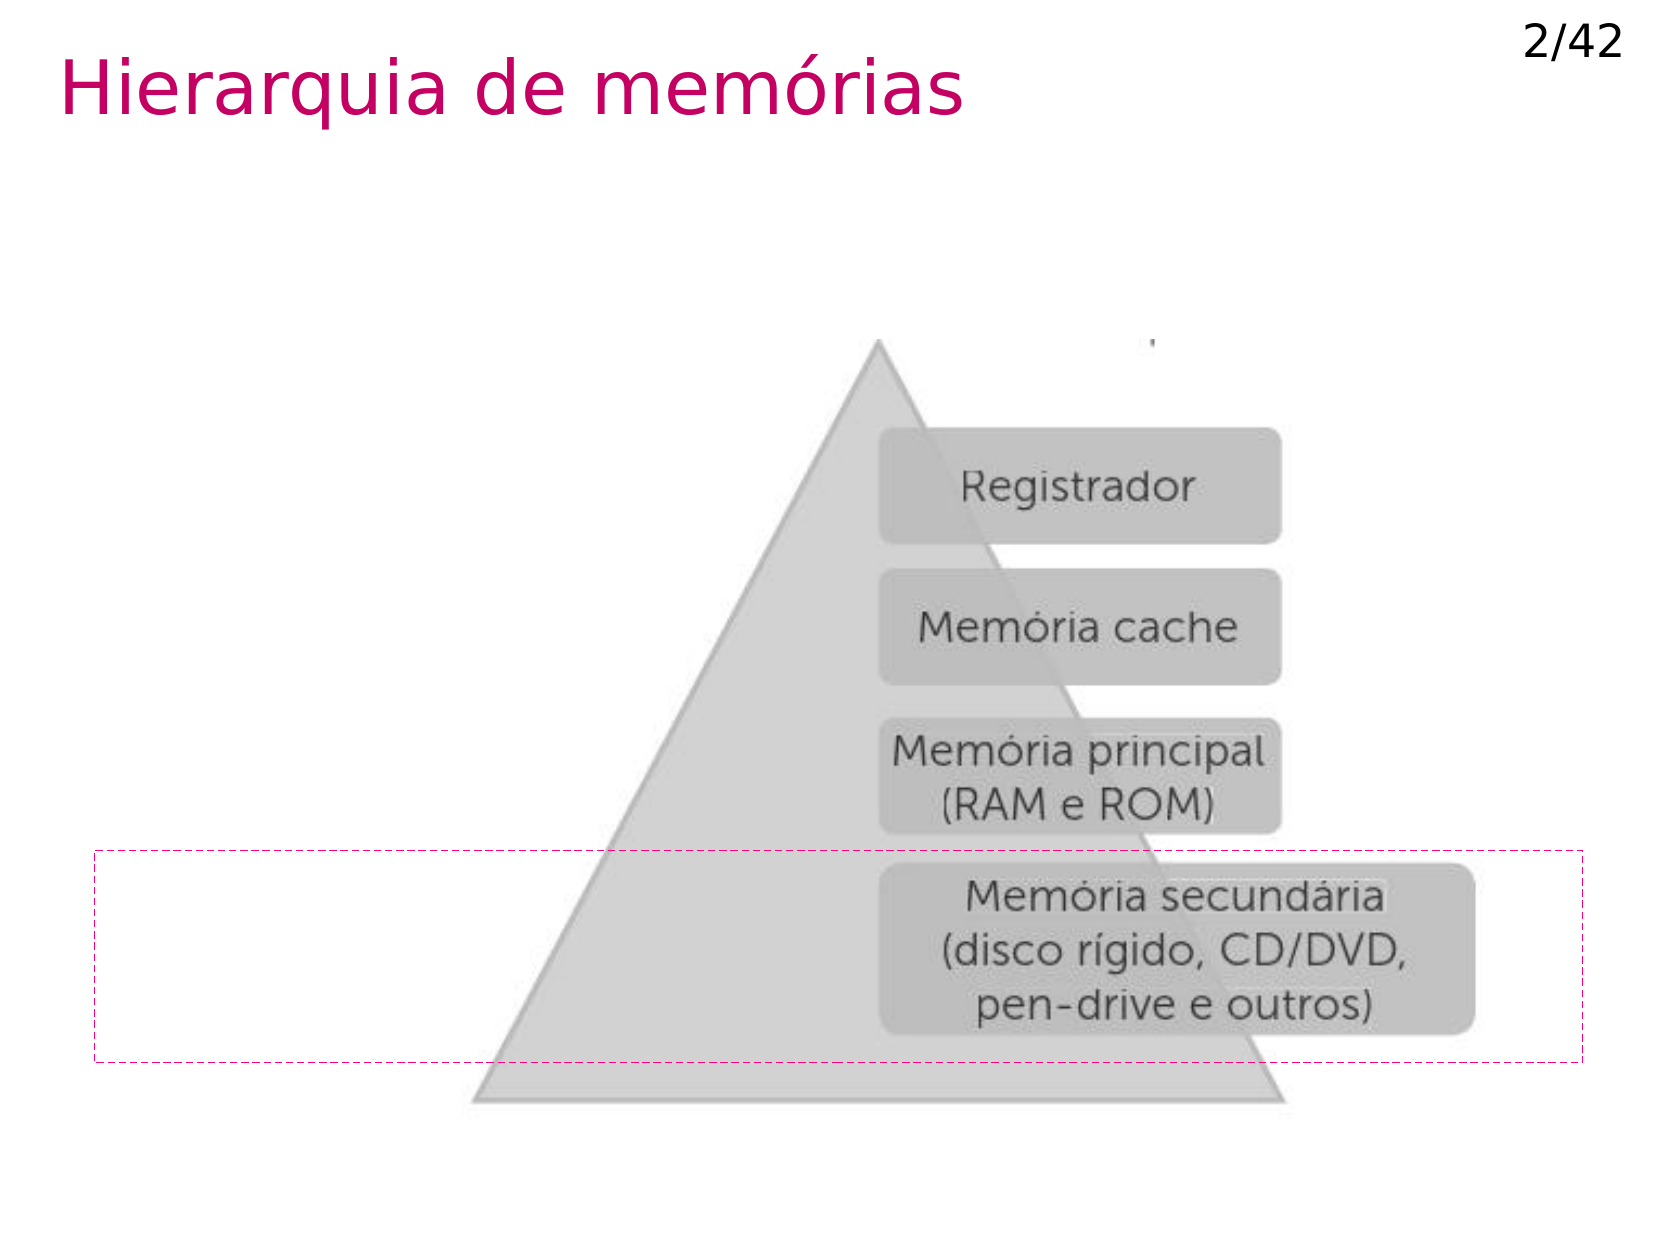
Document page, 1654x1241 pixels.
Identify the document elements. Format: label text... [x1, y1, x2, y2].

title Hierarquia de memórias [59, 29, 1625, 148]
picture [461, 339, 1487, 1123]
